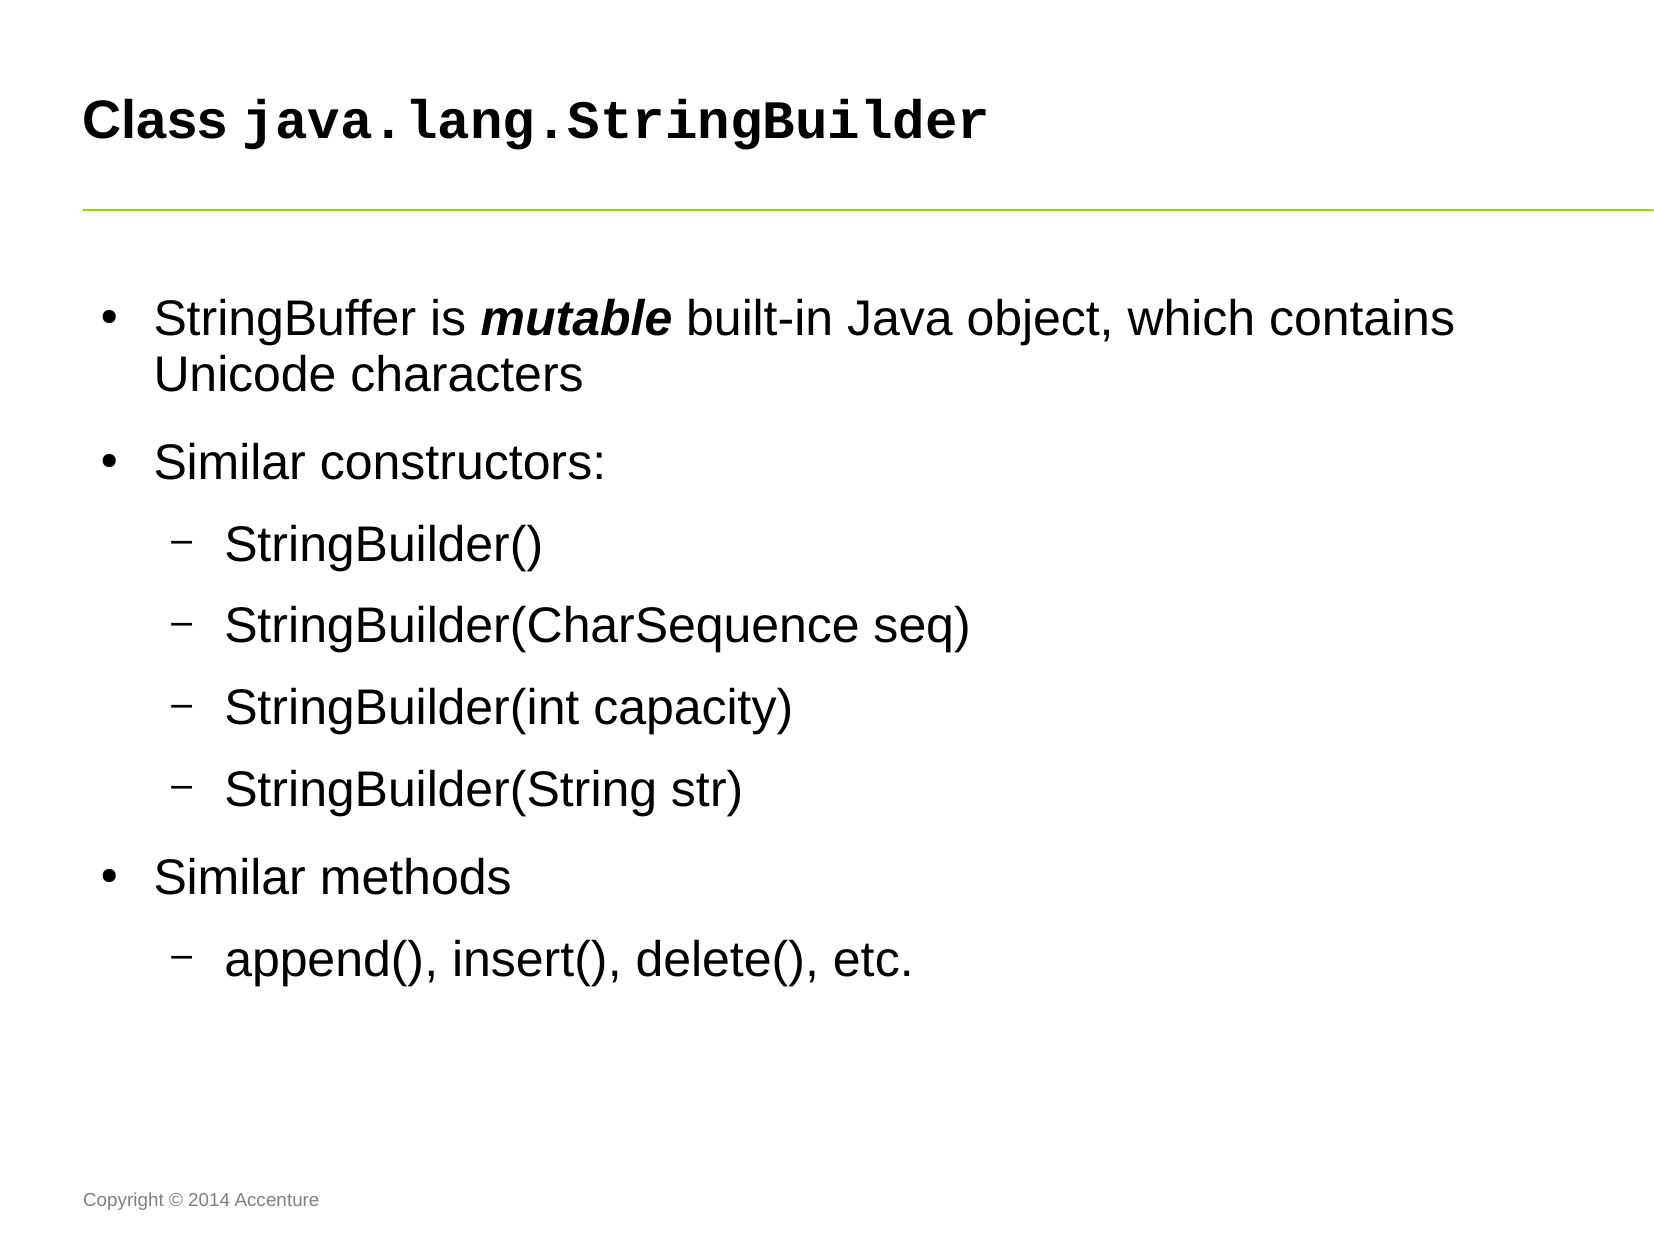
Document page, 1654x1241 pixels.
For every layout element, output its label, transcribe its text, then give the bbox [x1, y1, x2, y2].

title Class java.lang.StringBuilder [82, 19, 1571, 287]
list StringBuffer is mutable built-in Java object, which contains Unicode characters Similar constructors: StringBuilder() StringBuilder(CharSequence seq) StringBuilder(int capacity) StringBuilder(String str) Similar methods append(), insert(), delete(), etc. [82, 290, 1538, 1010]
